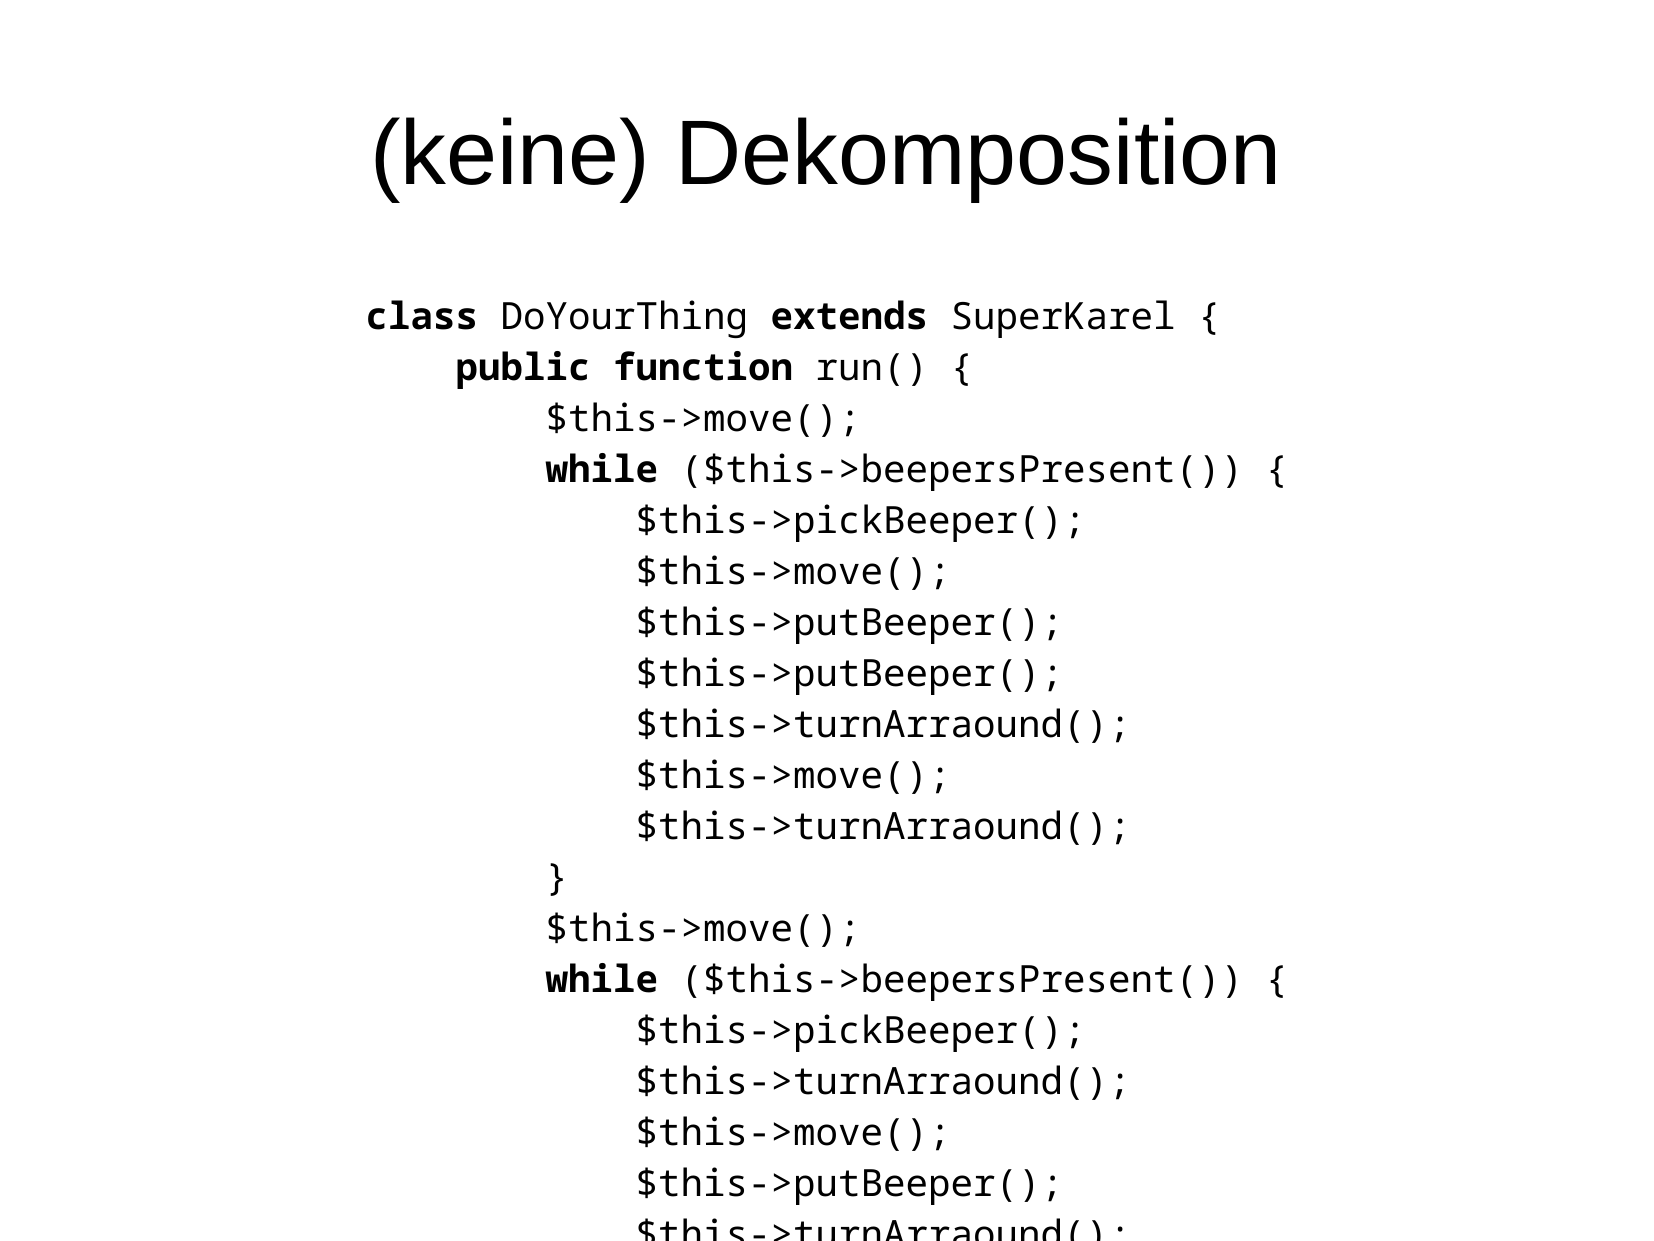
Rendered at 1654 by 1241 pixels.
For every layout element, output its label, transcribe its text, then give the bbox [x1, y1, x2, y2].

title (keine) Dekomposition [82, 49, 1571, 257]
text_box class DoYourThing extends SuperKarel { public function run() { $this->move(); while ($this->beepersPresent()) { $this->pickBeeper(); $this->move(); $this->putBeeper(); $this->putBeeper(); $this->turnArraound(); $this->move(); $this->turnArraound(); } $this->move(); while ($this->beepersPresent()) { $this->pickBeeper(); $this->turnArraound(); $this->move(); $this->putBeeper(); $this->turnArraound(); $this->move(); } } } [350, 281, 1303, 1160]
